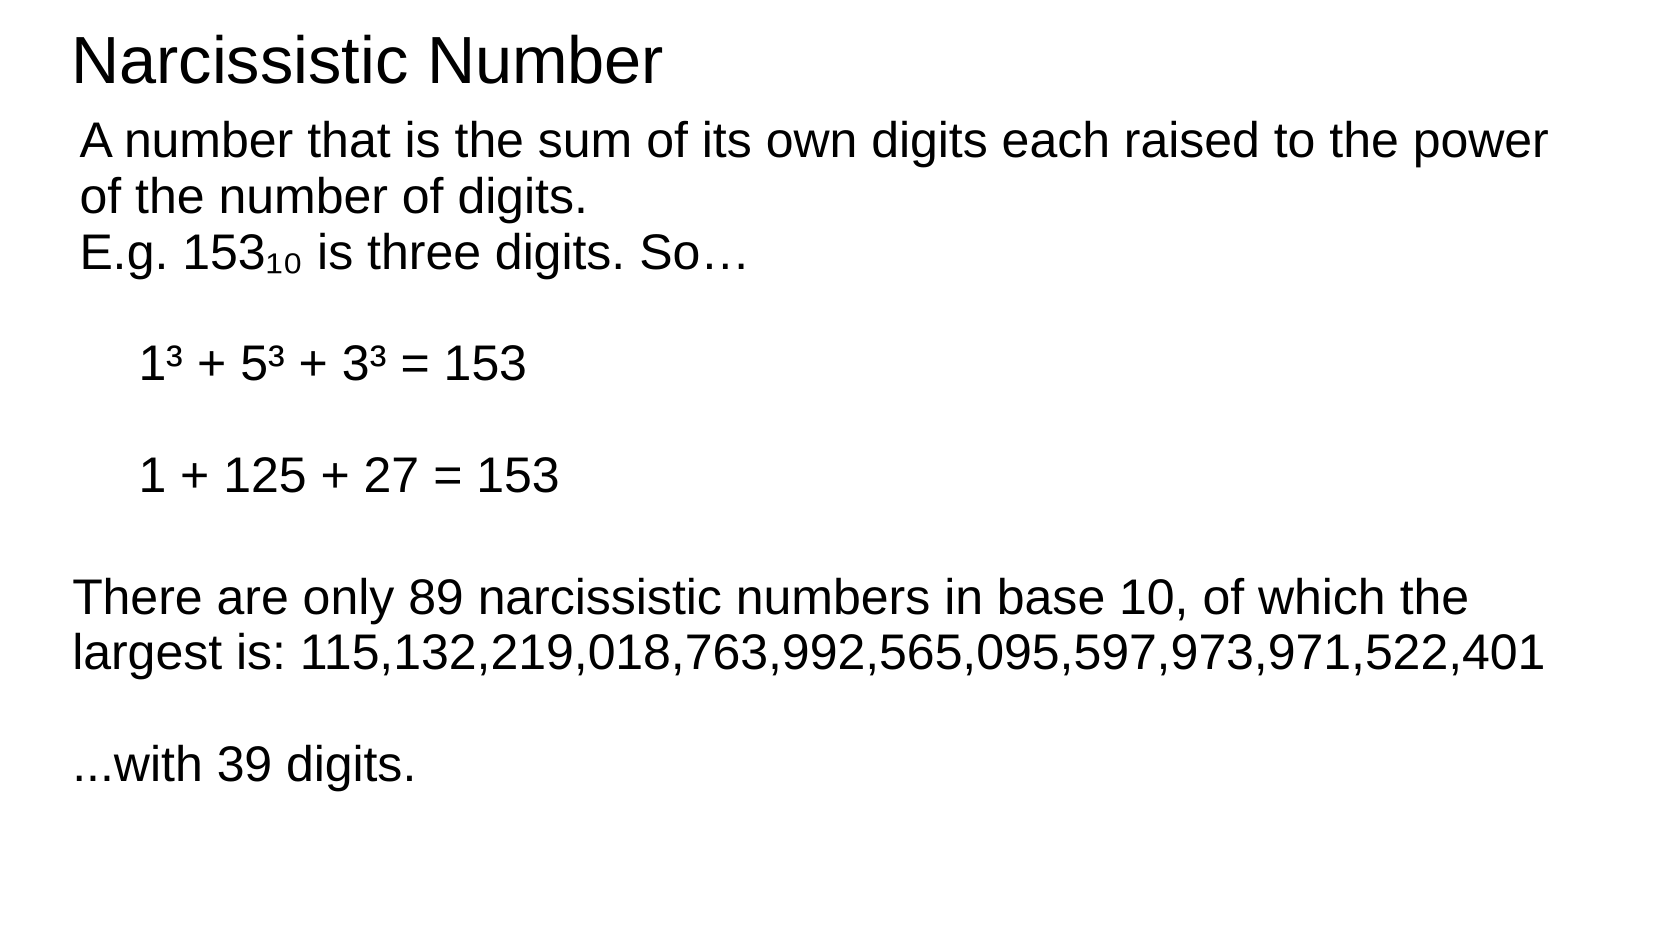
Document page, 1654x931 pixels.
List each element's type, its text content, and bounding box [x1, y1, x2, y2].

title Narcissistic Number [71, 22, 1560, 98]
subtitle A number that is the sum of its own digits each raised to the power of the number of digits. E.g. 153₁₀ is three digits. So… 1³ + 5³ + 3³ = 153 1 + 125 + 27 = 153 [79, 112, 1568, 559]
text_box There are only 89 narcissistic numbers in base 10, of which the largest is: 115,132,219,018,763,992,565,095,597,973,971,522,401 ...with 39 digits. [72, 513, 1561, 854]
